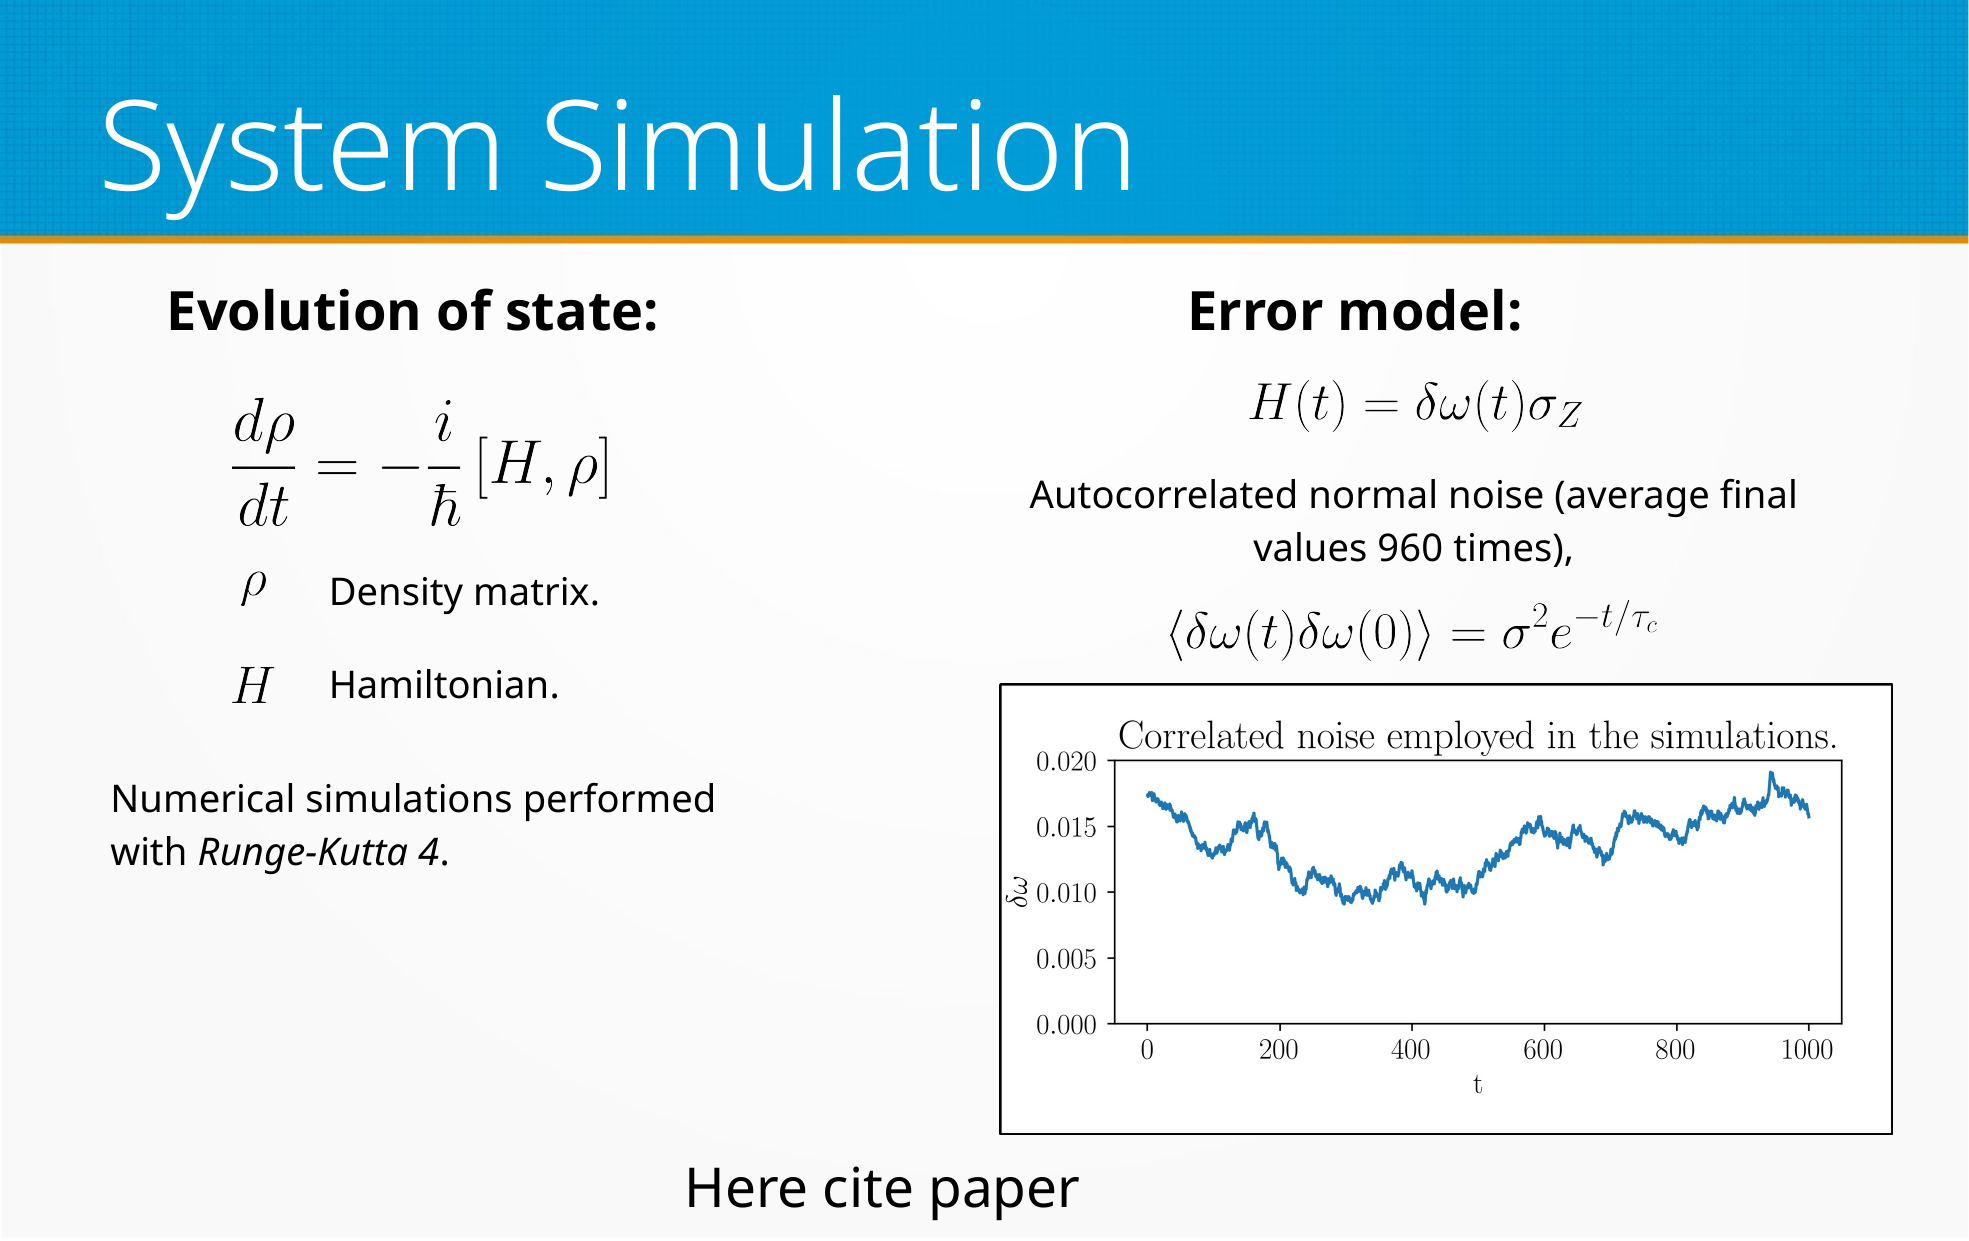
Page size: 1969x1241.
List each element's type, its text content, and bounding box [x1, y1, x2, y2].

text_box Density matrix. [322, 550, 961, 631]
text_box Evolution of state: [160, 202, 875, 418]
title System Simulation [98, 19, 1870, 227]
picture [0, 233, 1969, 1241]
text_box Here cite paper [678, 1147, 1117, 1226]
text_box Hamiltonian. [322, 644, 961, 724]
text_box Autocorrelated normal noise (average final values 960 times), [988, 431, 1840, 609]
text_box Error model: [1181, 255, 1652, 364]
text_box Numerical simulations performed with Runge-Kutta 4. [69, 683, 903, 965]
